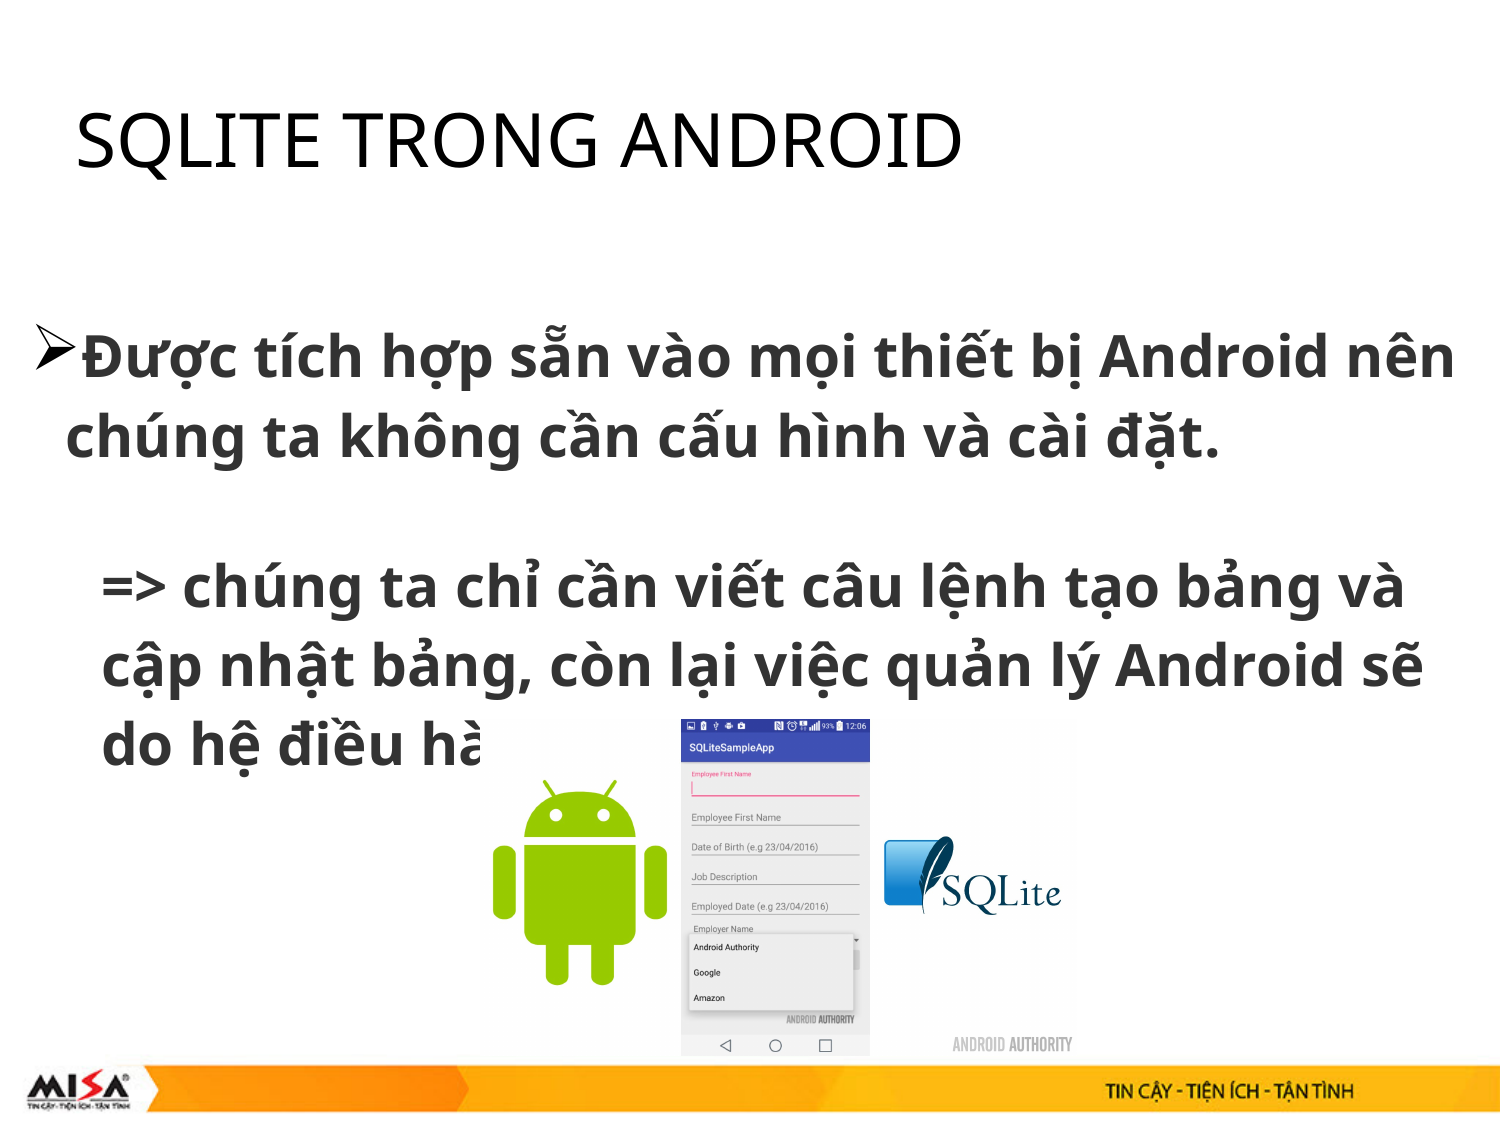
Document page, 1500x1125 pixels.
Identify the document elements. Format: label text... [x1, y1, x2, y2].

title SQLITE TRONG ANDROID [75, 45, 1425, 233]
text_box Được tích hợp sẵn vào mọi thiết bị Android nên chúng ta không cần cấu hình và cài đặt. => chúng ta chỉ cần viết câu lệnh tạo bảng và cập nhật bảng, còn lại việc quản lý Android sẽ do hệ điều hành phụ trách. [15, 308, 1495, 812]
picture [0, 0, 1500, 1125]
